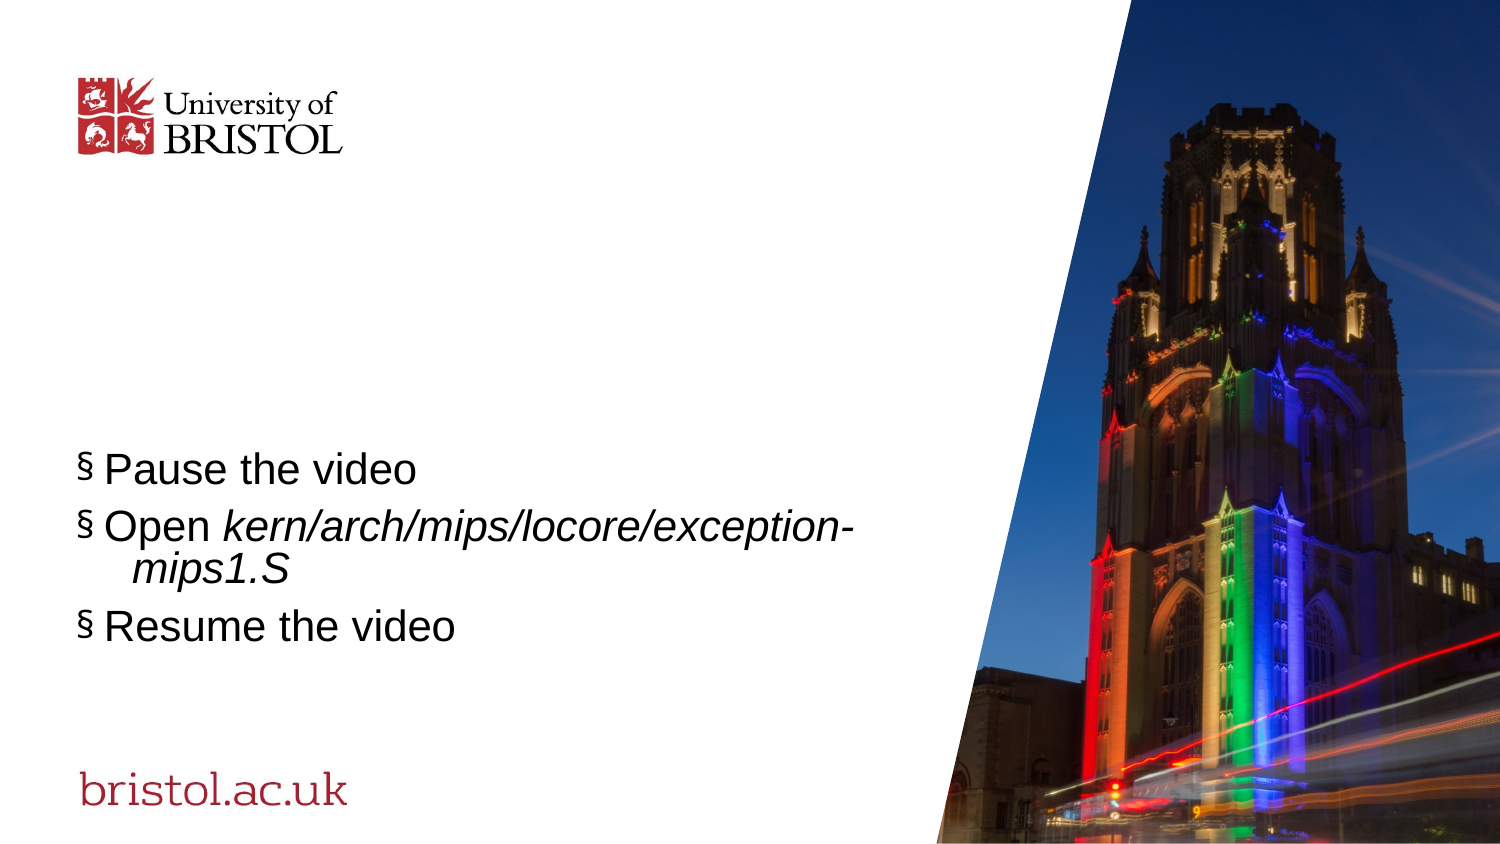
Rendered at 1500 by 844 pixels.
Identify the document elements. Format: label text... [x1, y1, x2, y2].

subtitle Pause the video Open kern/arch/mips/locore/exception-mips1.S Resume the video [60, 443, 924, 659]
